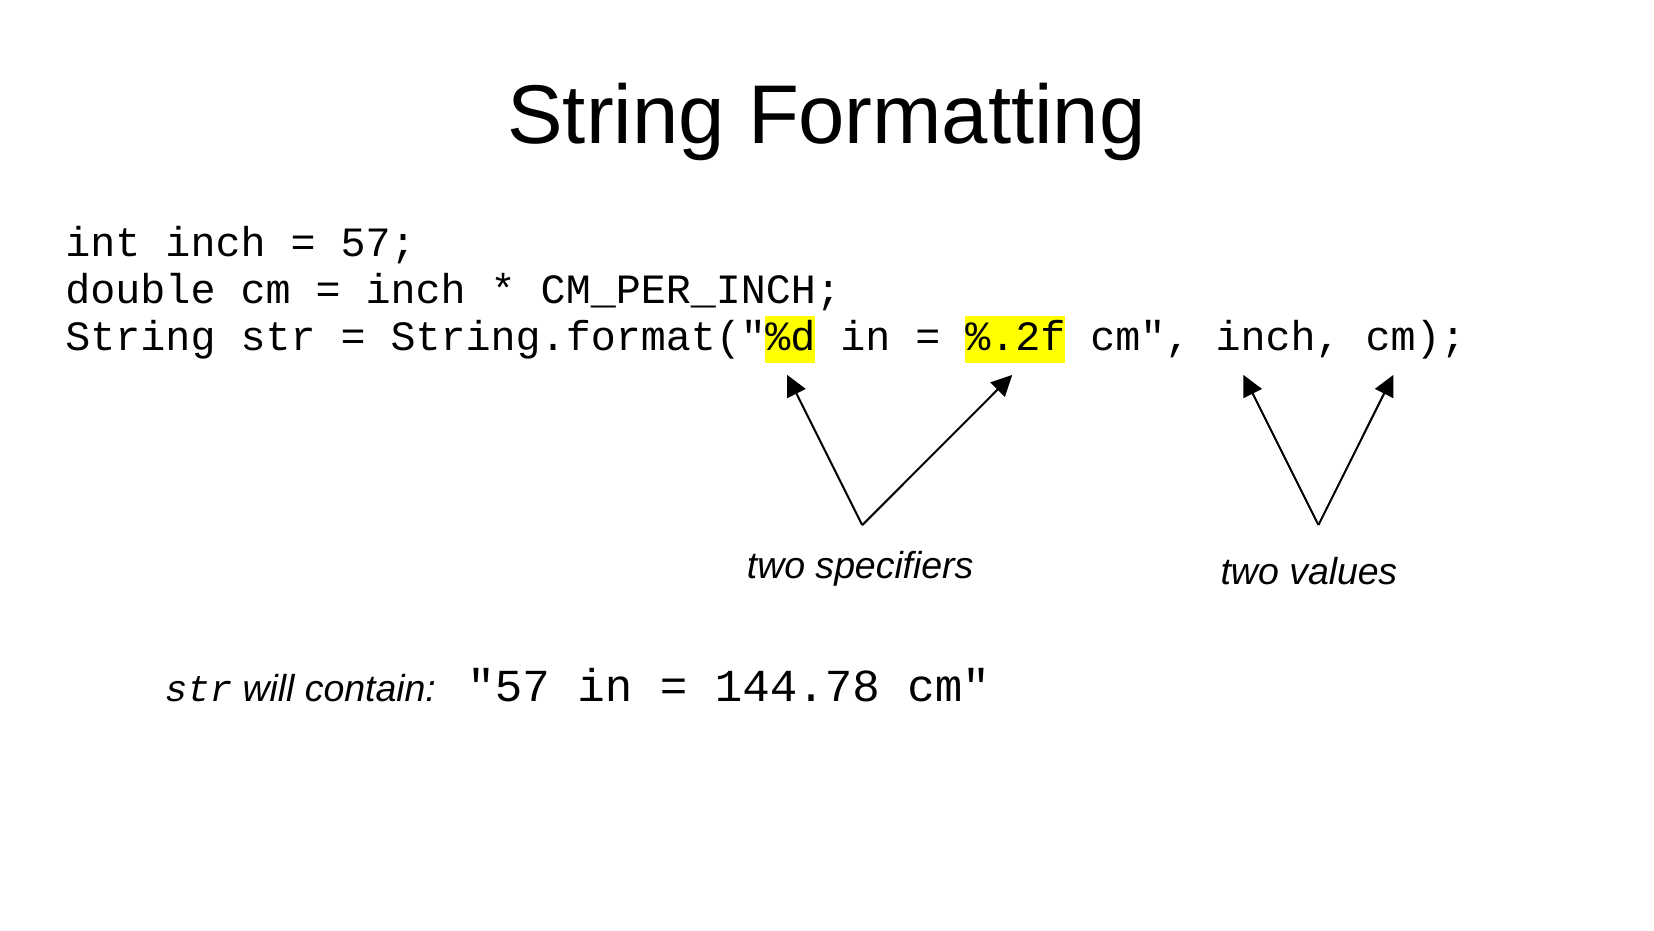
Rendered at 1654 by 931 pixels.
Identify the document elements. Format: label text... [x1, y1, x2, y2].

text_box int inch = 57; double cm = inch * CM_PER_INCH; String str = String.format("%d in = %.2f cm", inch, cm); [50, 214, 1633, 436]
text_box str will contain: "57 in = 144.78 cm" [150, 655, 1005, 723]
text_box two specifiers [732, 537, 989, 595]
title String Formatting [82, 37, 1571, 193]
text_box two values [1205, 543, 1413, 601]
